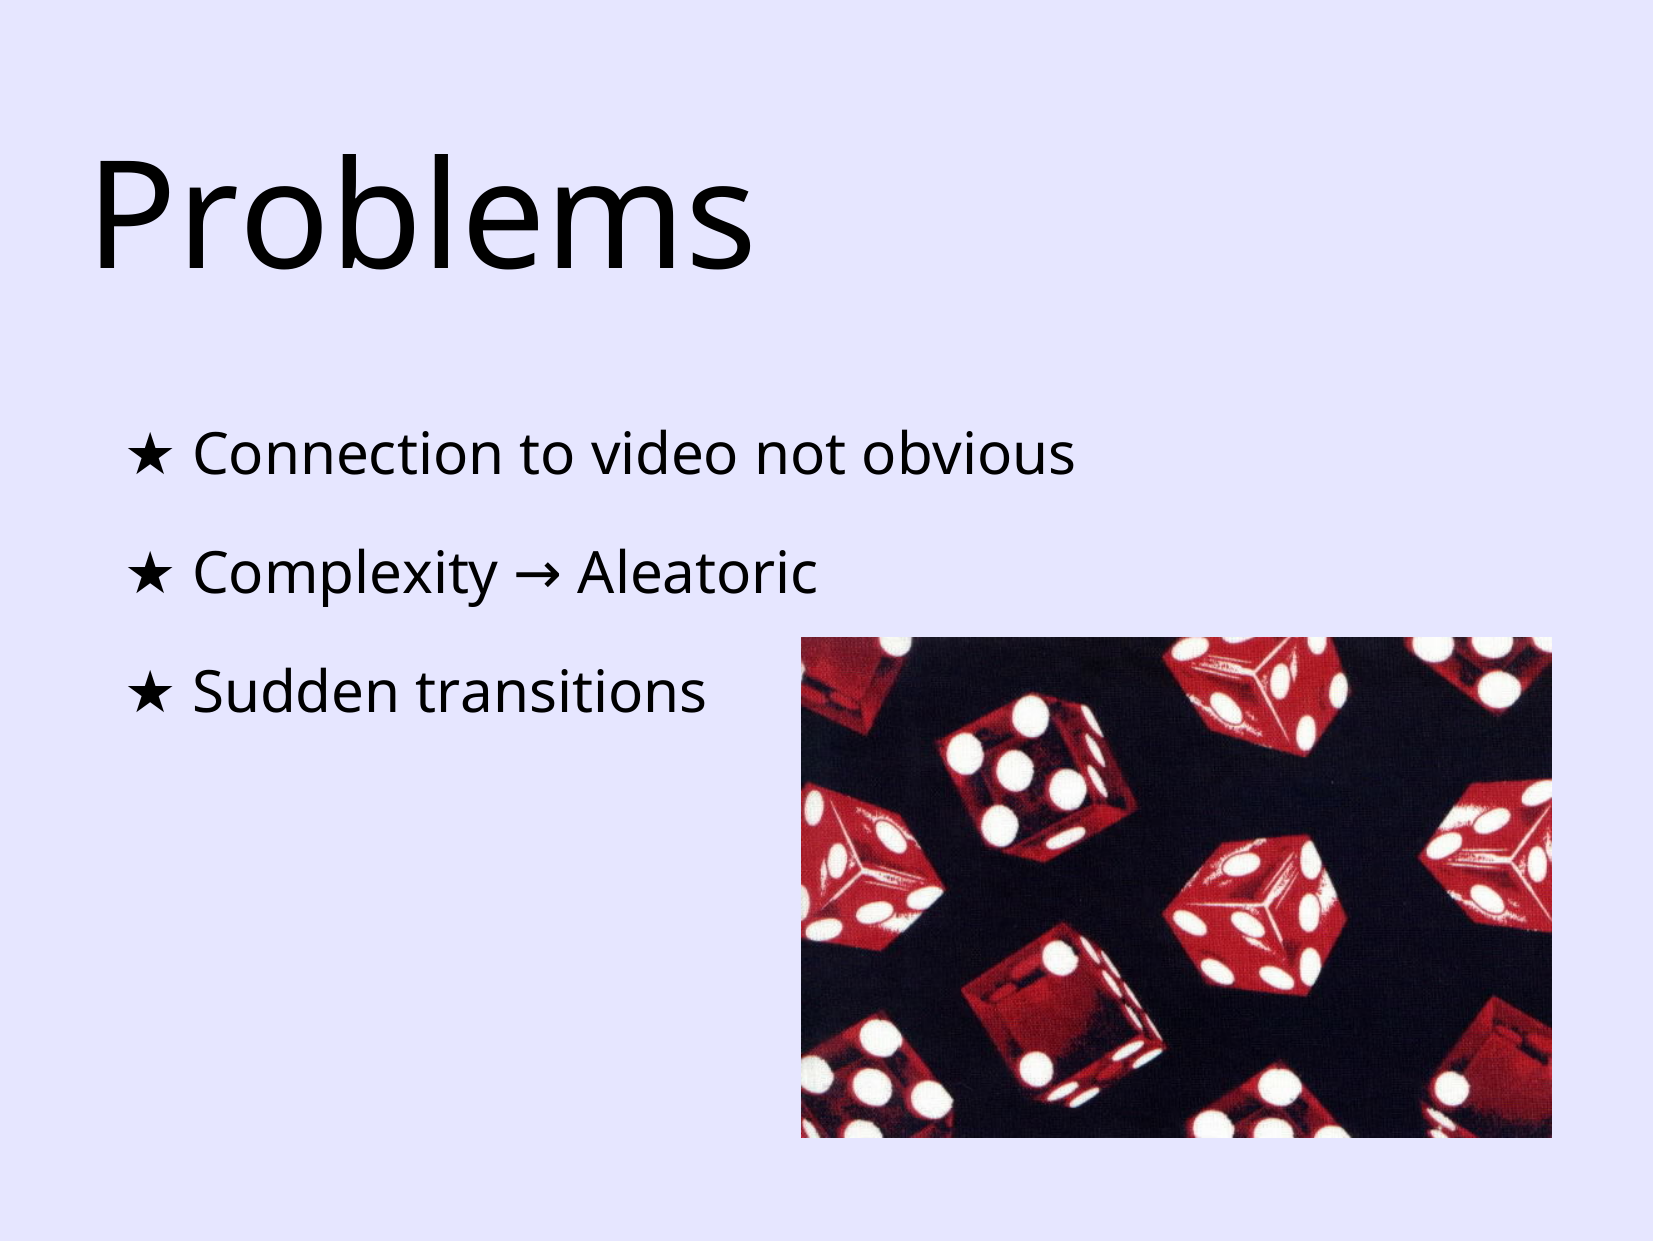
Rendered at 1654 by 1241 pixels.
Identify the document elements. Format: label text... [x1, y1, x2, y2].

title Problems [86, 82, 1575, 338]
picture [801, 637, 1552, 1138]
subtitle ★ Connection to video not obvious ★ Complexity → Aleatoric ★ Sudden transitions [124, 352, 1613, 751]
